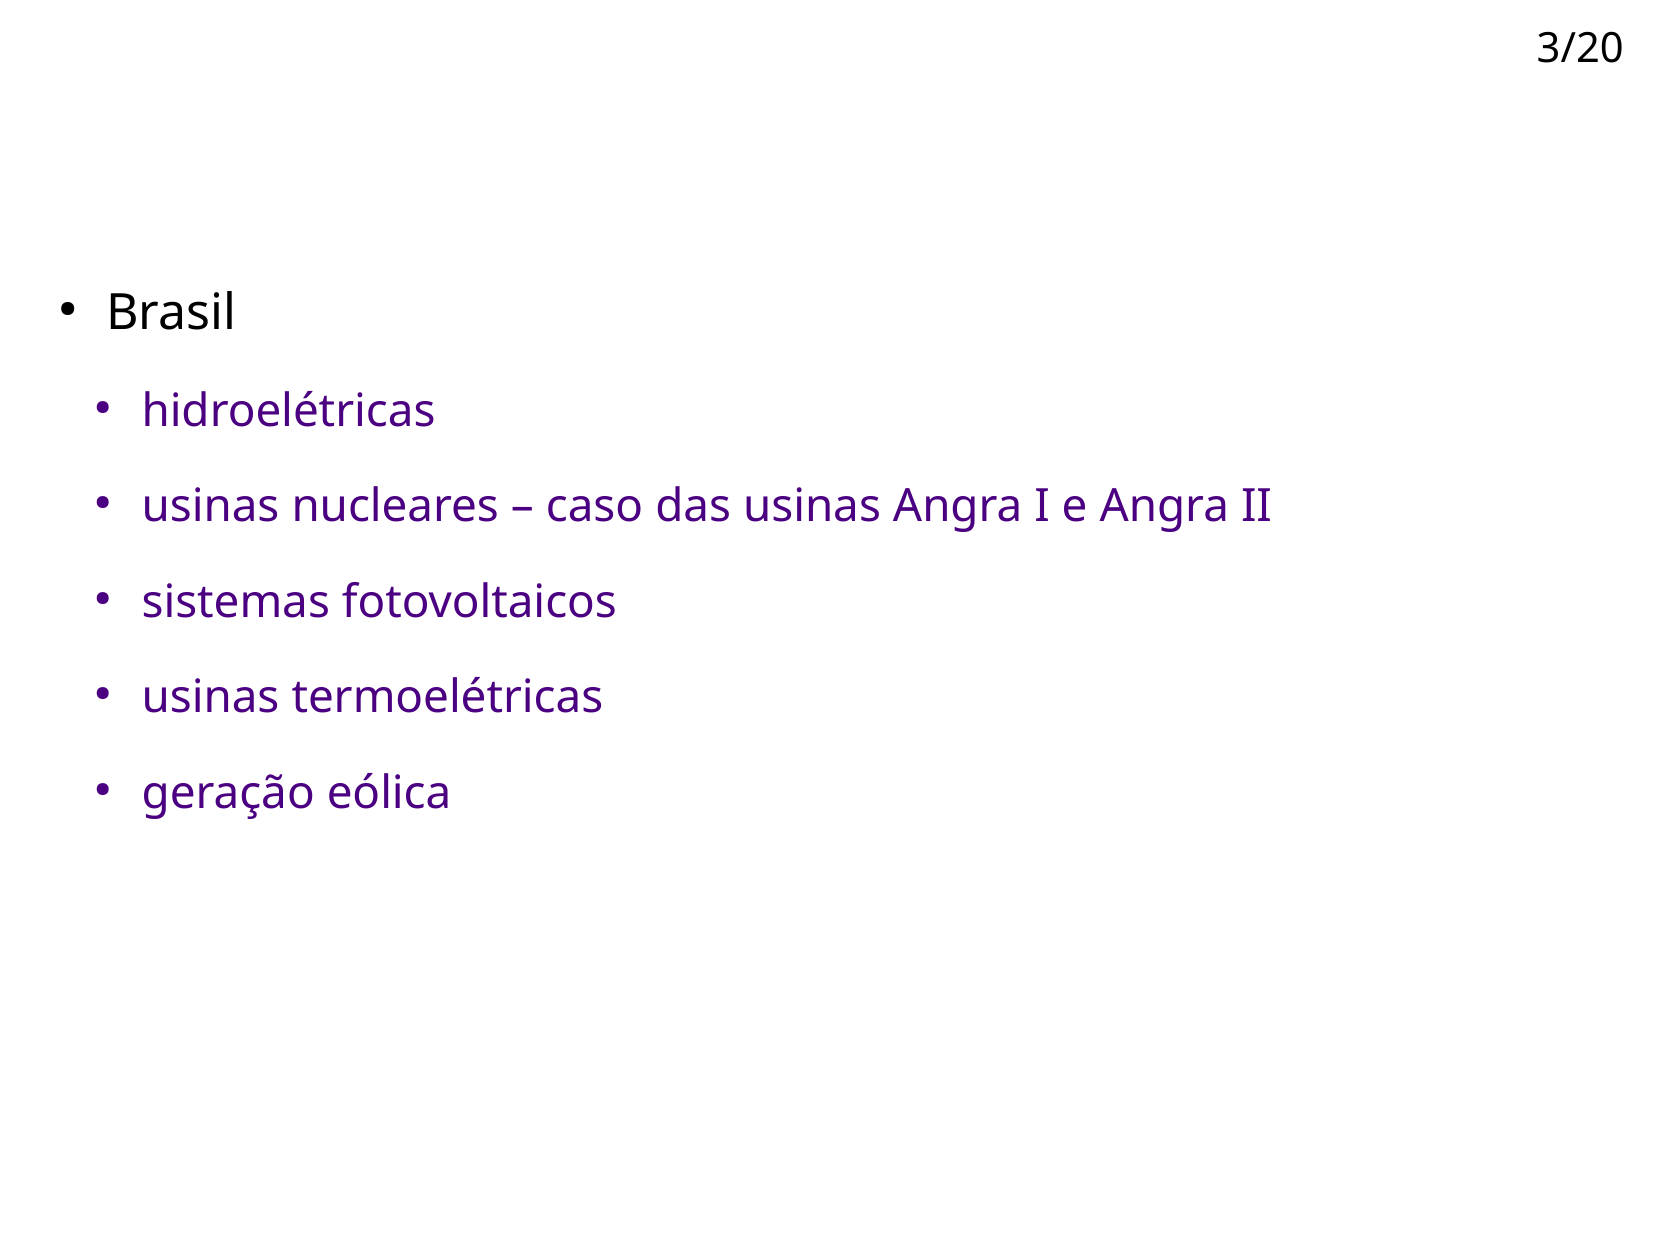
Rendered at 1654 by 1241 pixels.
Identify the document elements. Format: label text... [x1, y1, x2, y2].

list Brasil hidroelétricas usinas nucleares – caso das usinas Angra I e Angra II sistemas fotovoltaicos usinas termoelétricas geração eólica [59, 265, 1625, 1211]
